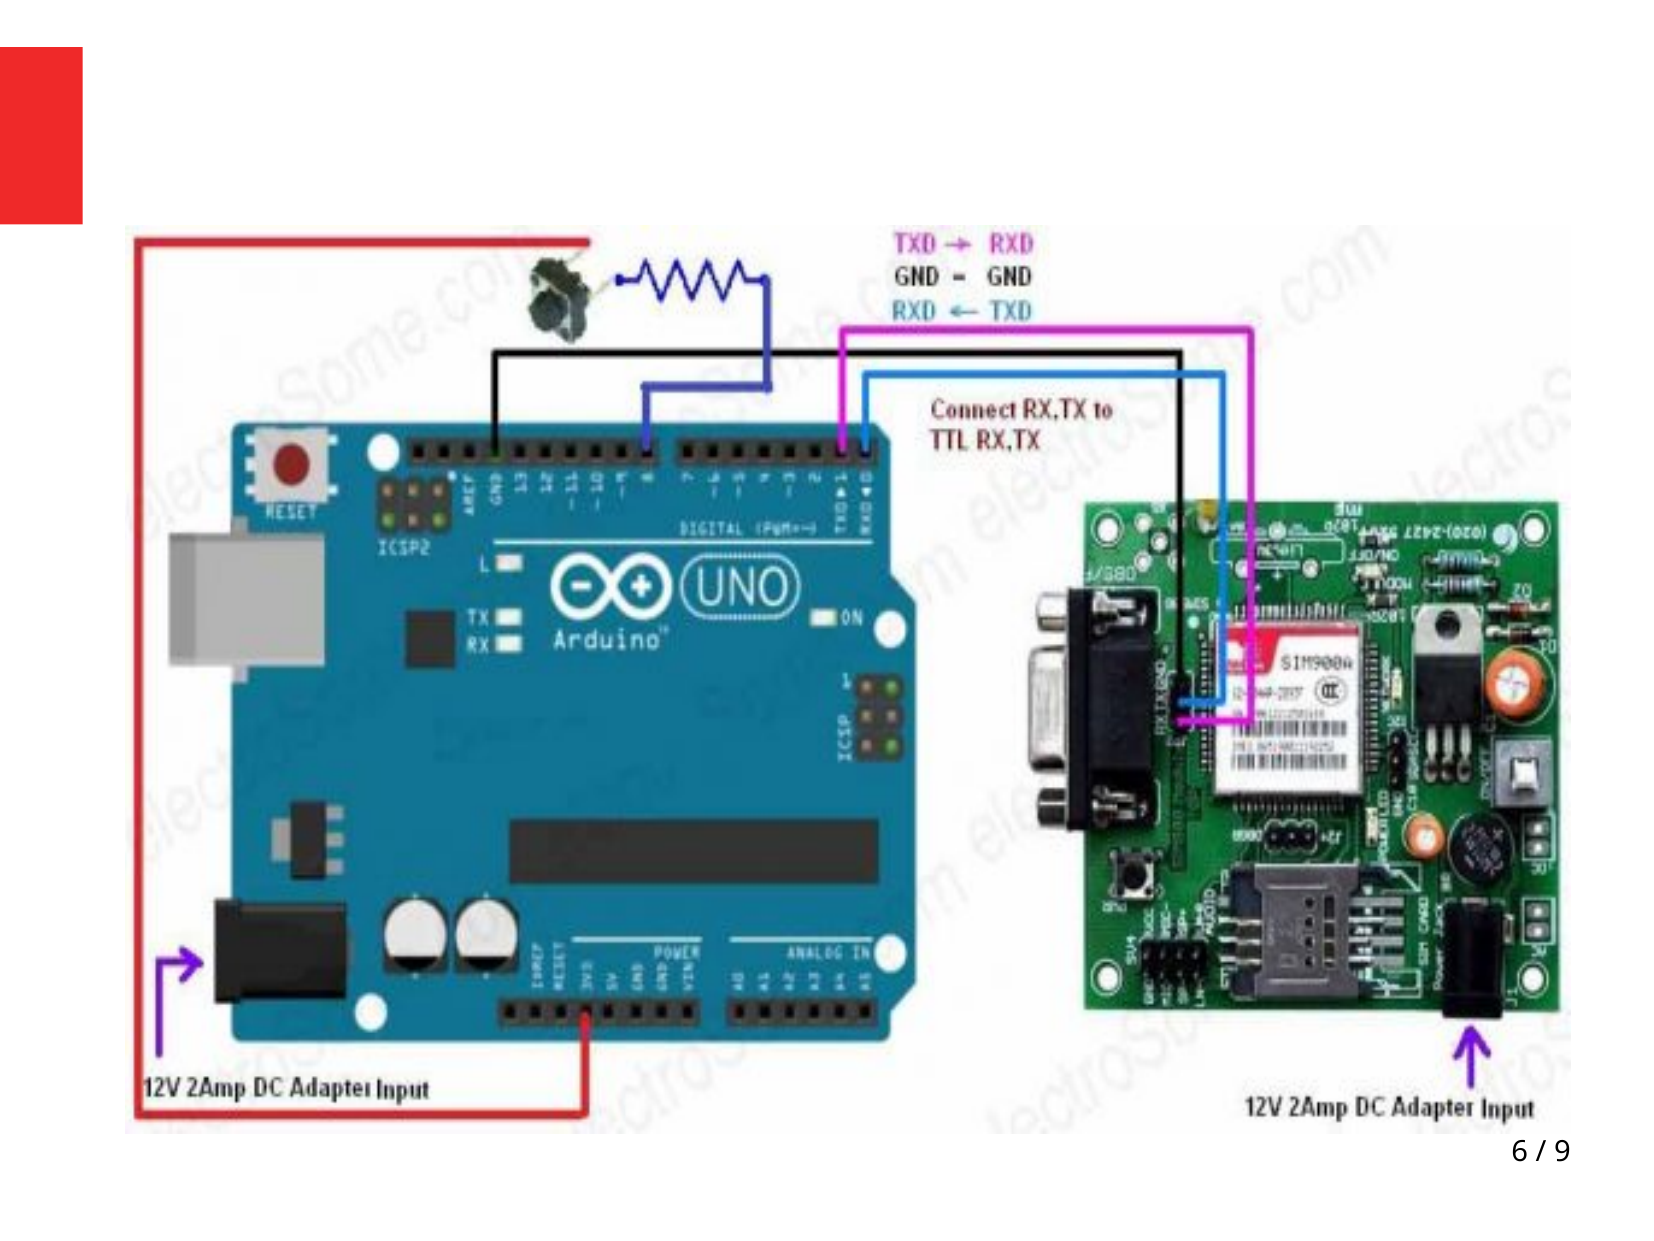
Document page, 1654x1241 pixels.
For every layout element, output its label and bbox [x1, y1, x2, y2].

picture [125, 225, 1571, 1134]
